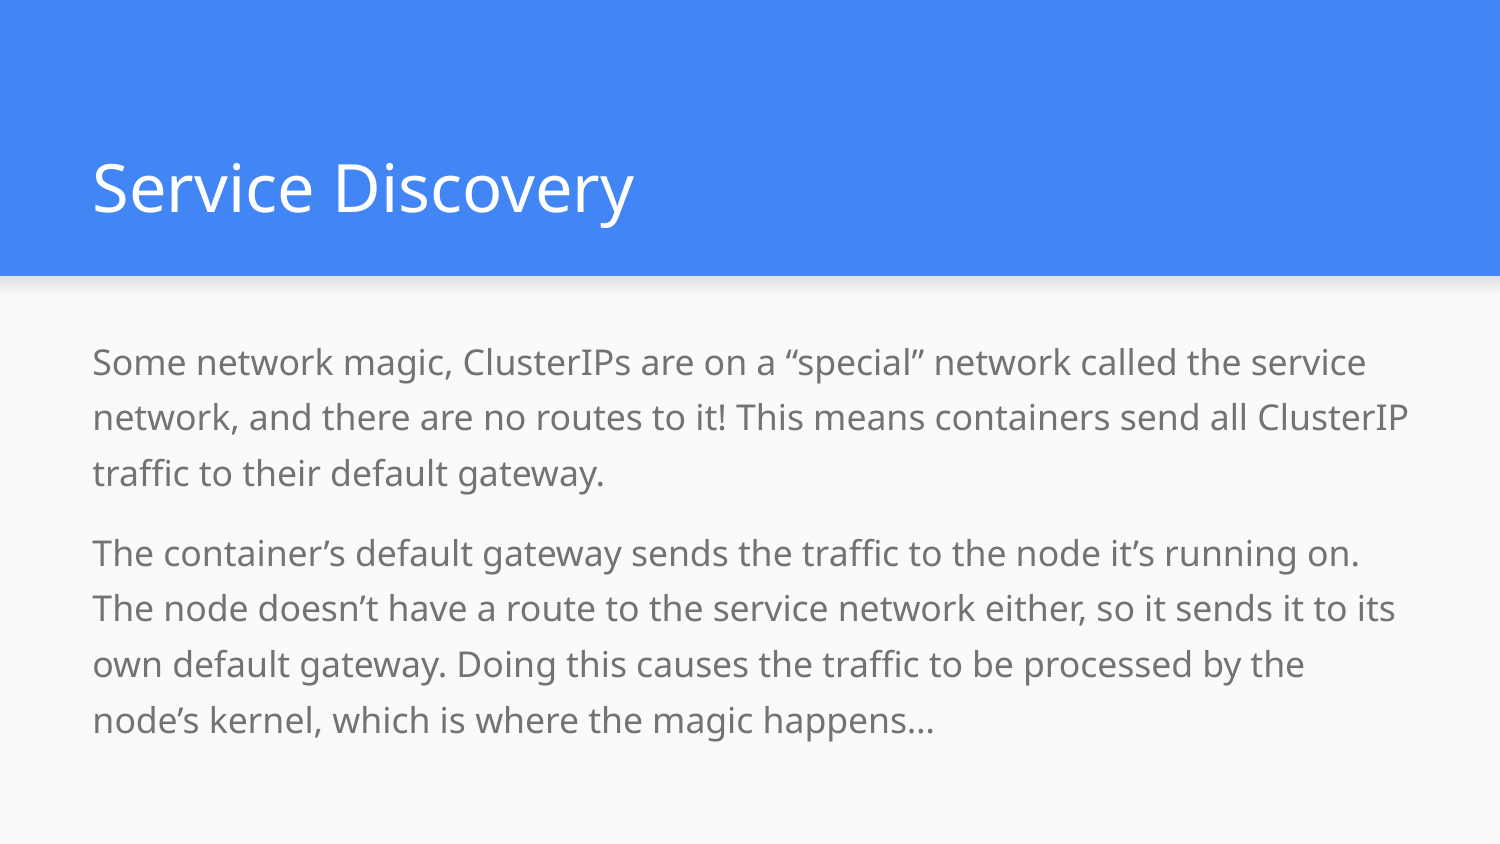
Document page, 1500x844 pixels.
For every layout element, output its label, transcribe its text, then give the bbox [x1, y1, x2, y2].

list Some network magic, ClusterIPs are on a “special” network called the service network, and there are no routes to it! This means containers send all ClusterIP traffic to their default gateway. The container’s default gateway sends the traffic to the node it’s running on. The node doesn’t have a route to the service network either, so it sends it to its own default gateway. Doing this causes the traffic to be processed by the node’s kernel, which is where the magic happens… [77, 314, 1427, 760]
title Service Discovery [77, 121, 1427, 248]
